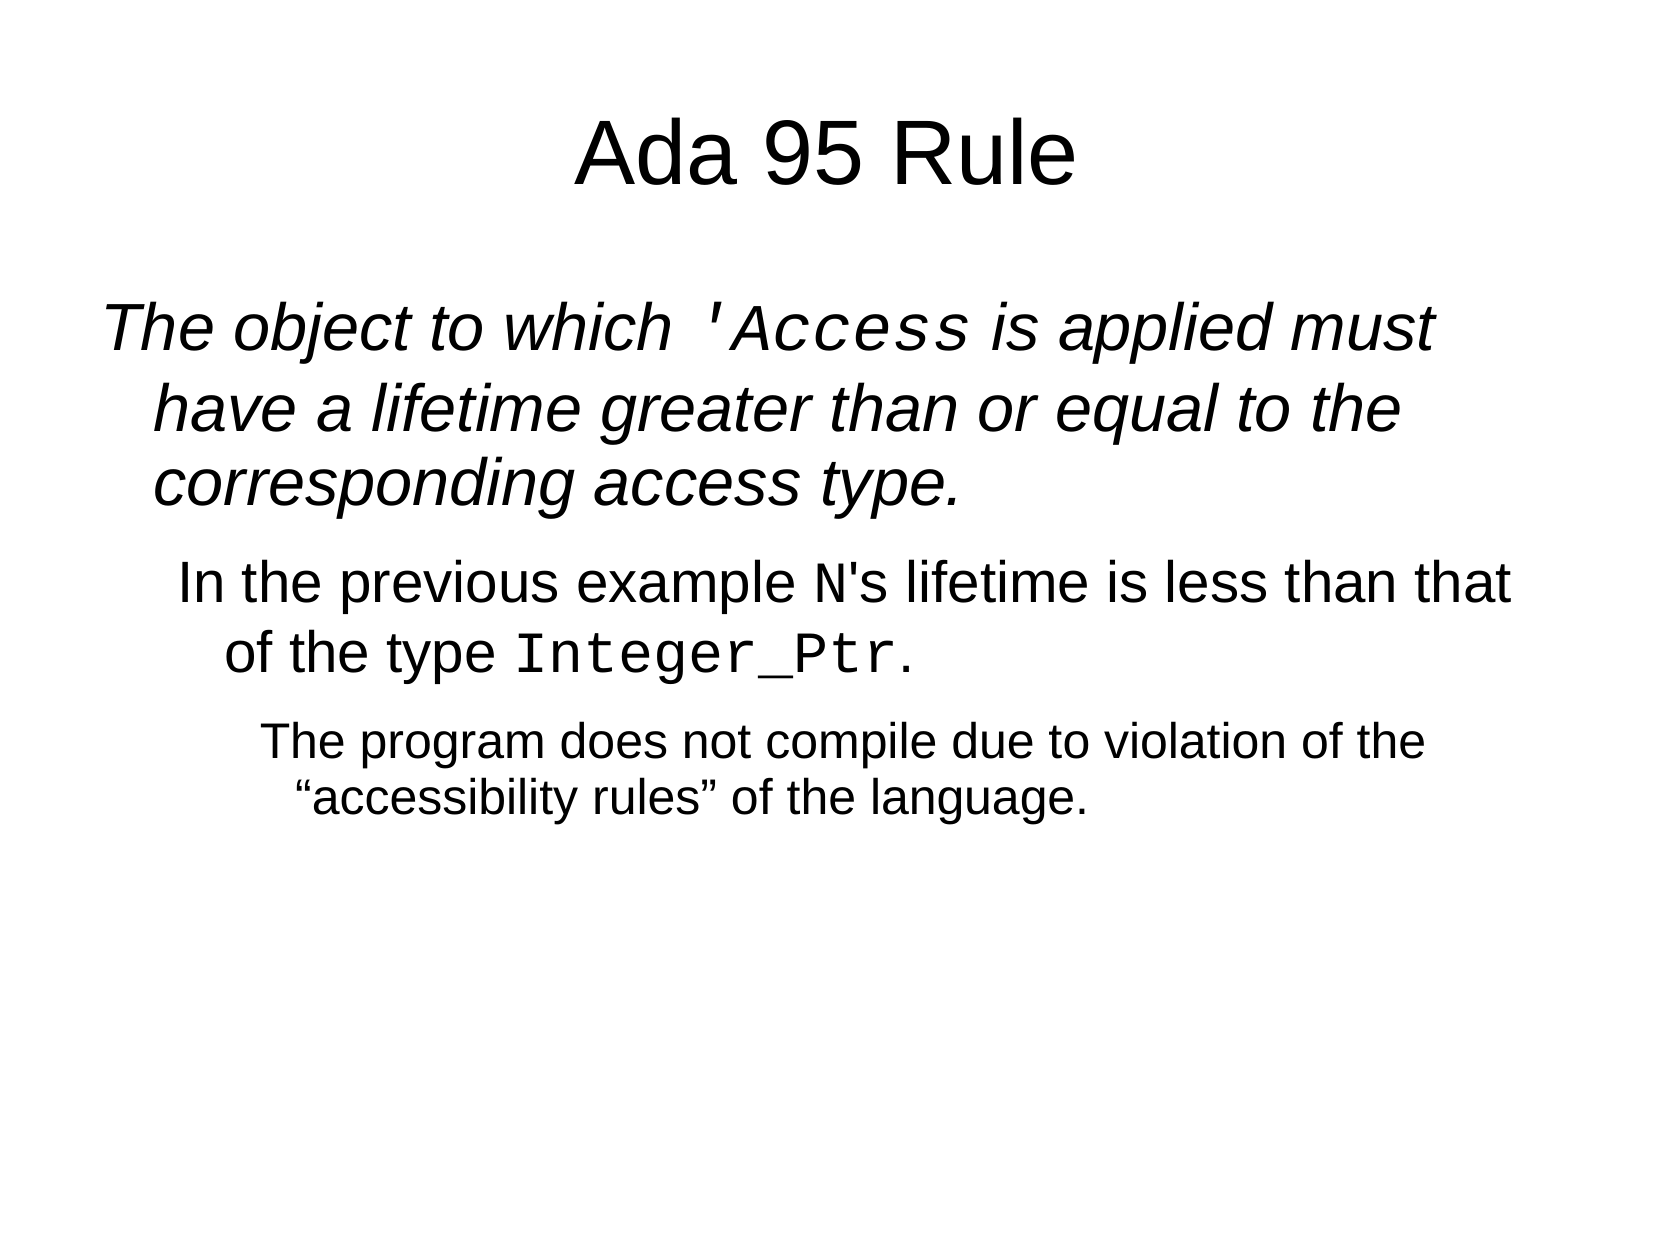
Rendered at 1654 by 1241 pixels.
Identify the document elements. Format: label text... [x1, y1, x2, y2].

title Ada 95 Rule [82, 49, 1571, 257]
list The object to which 'Access is applied must have a lifetime greater than or equal to the corresponding access type. In the previous example N's lifetime is less than that of the type Integer_Ptr. The program does not compile due to violation of the “accessibility rules” of the language. [82, 290, 1571, 1094]
